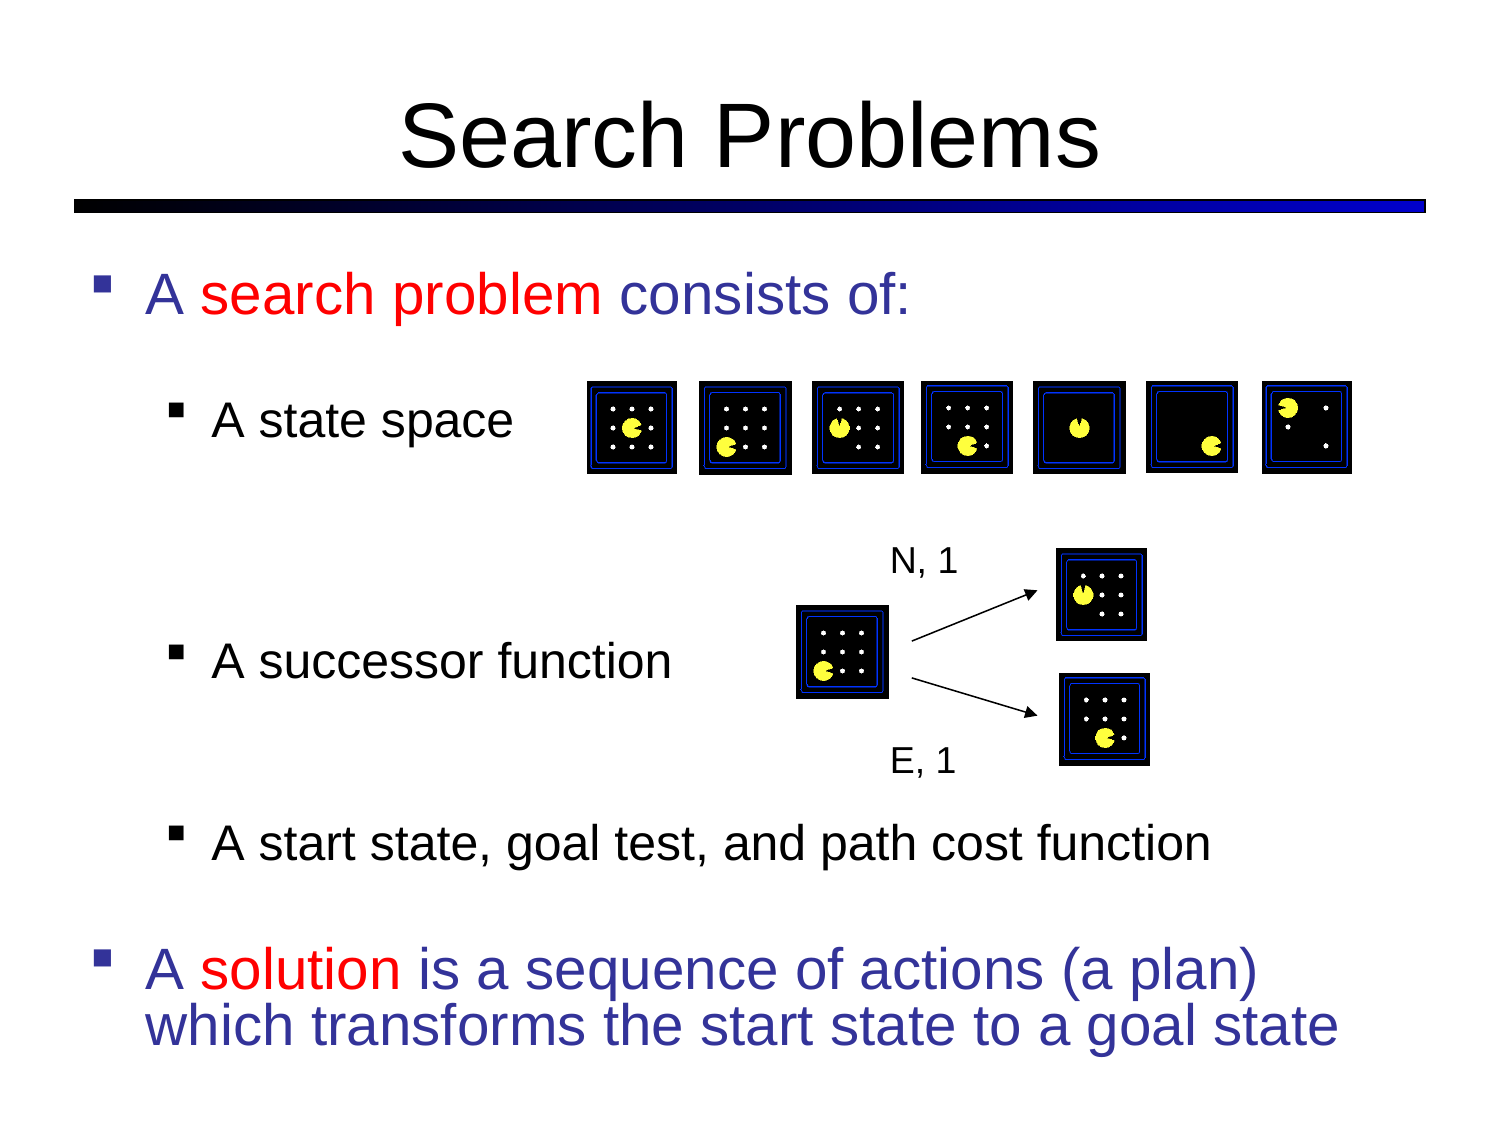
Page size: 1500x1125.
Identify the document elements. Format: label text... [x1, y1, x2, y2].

picture [812, 381, 904, 474]
picture [796, 605, 889, 699]
picture [1033, 381, 1126, 474]
text_box N, 1 [874, 528, 1038, 589]
text_box A search problem consists of: A state space A successor function A start state, goal test, and path cost function A solution is a sequence of actions (a plan) which transforms the start state to a goal state [75, 262, 1426, 1077]
text_box Search Problems [75, 37, 1426, 225]
picture [1059, 673, 1150, 766]
text_box E, 1 [874, 728, 1063, 789]
picture [1262, 381, 1352, 474]
picture [921, 381, 1013, 474]
picture [587, 381, 677, 474]
picture [1146, 381, 1238, 473]
picture [699, 381, 792, 475]
picture [1056, 548, 1147, 641]
